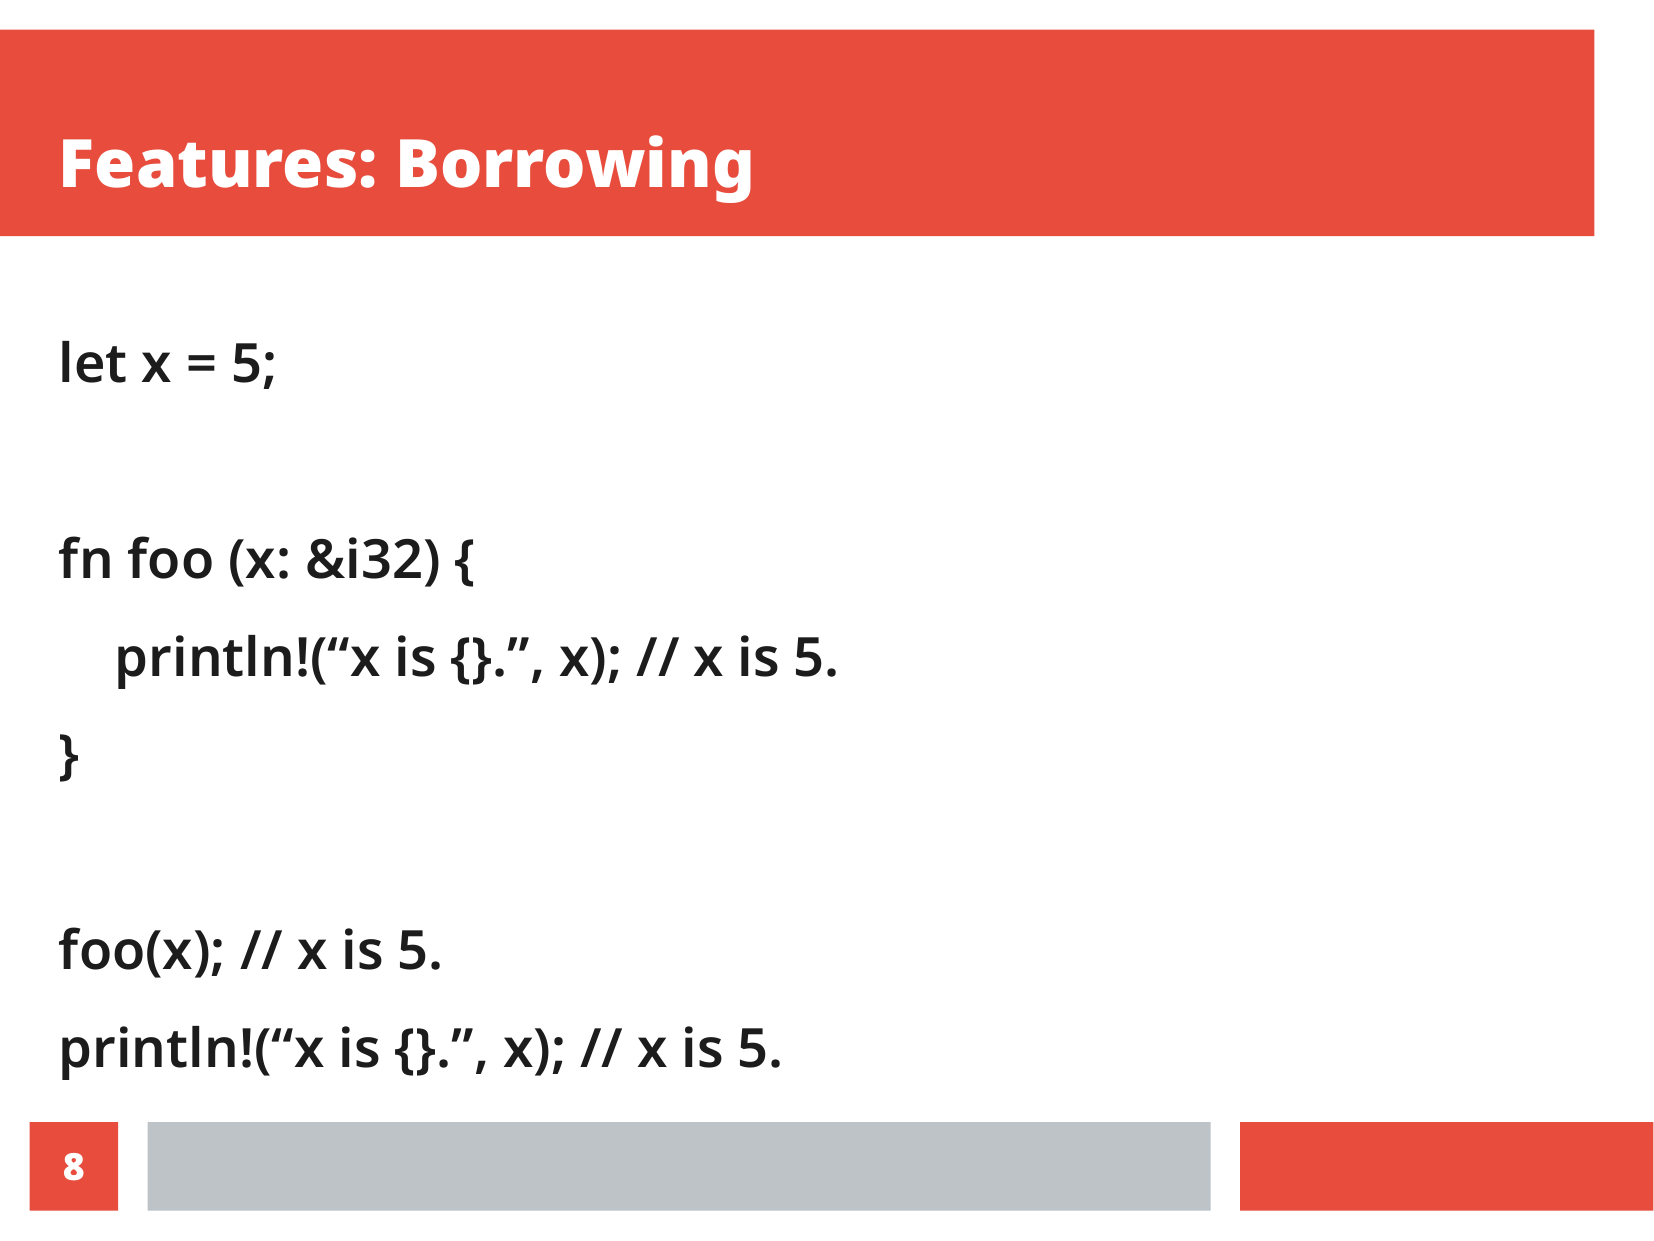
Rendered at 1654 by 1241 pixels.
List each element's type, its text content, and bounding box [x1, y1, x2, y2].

list let x = 5; fn foo (x: &i32) { println!(“x is {}.”, x); // x is 5. } foo(x); // x is 5. println!(“x is {}.”, x); // x is 5. [59, 324, 1565, 1093]
title Features: Borrowing [59, 59, 1595, 207]
